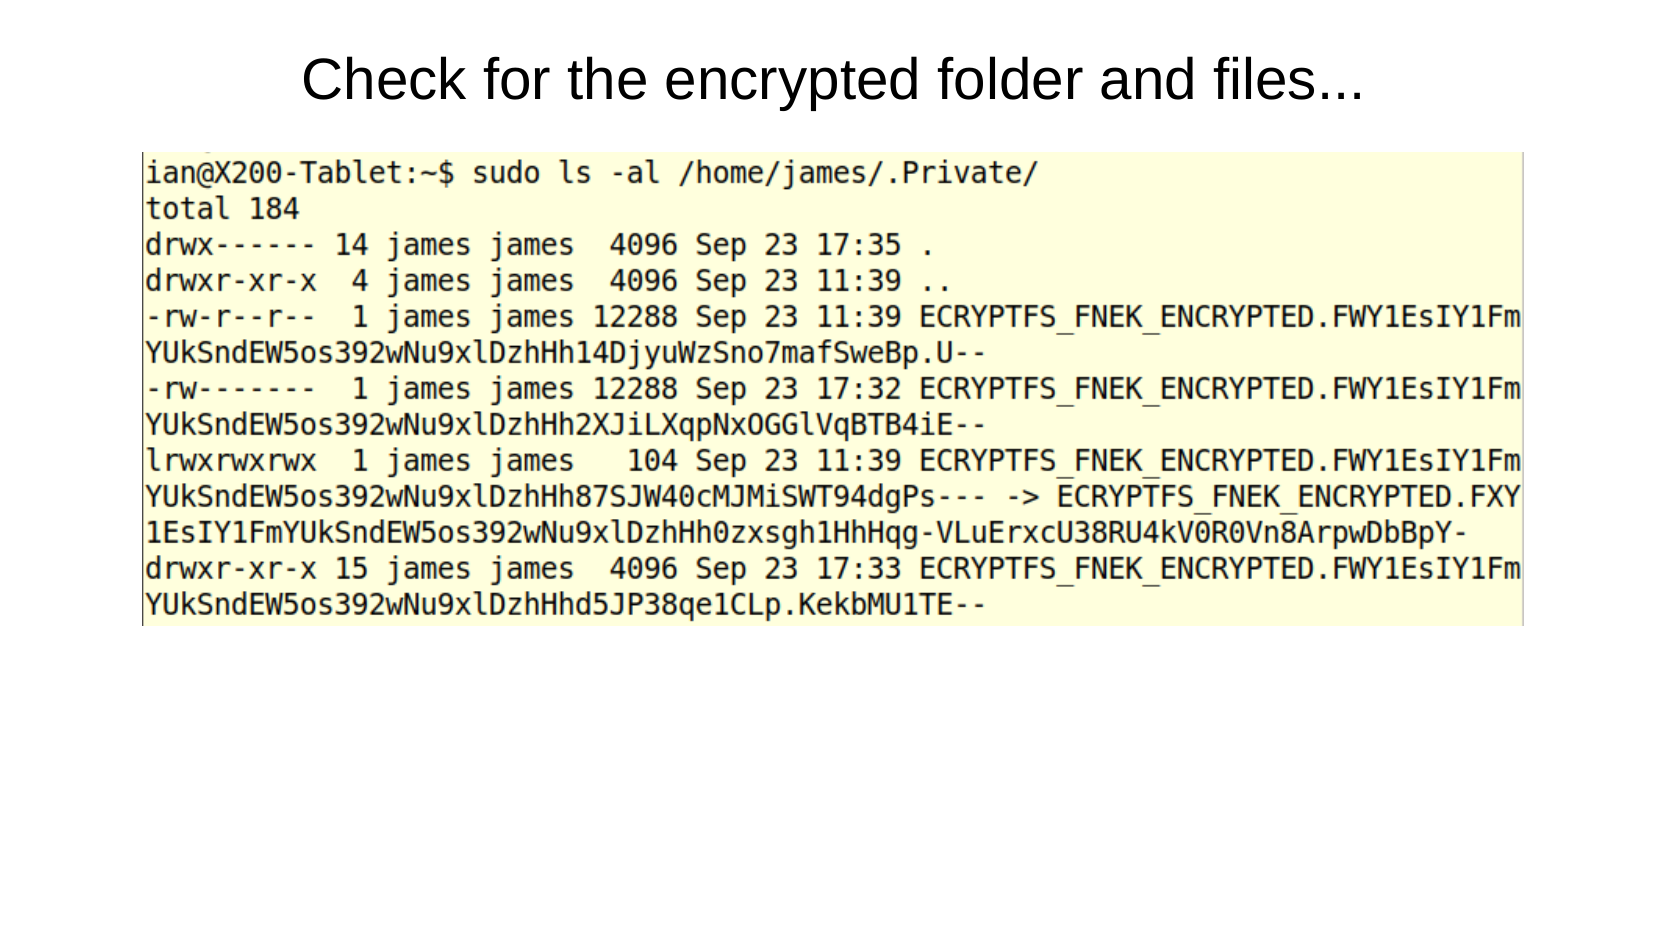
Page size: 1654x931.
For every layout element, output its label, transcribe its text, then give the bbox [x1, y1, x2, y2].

title Check for the encrypted folder and files... [30, 14, 1621, 145]
picture [142, 152, 1524, 626]
